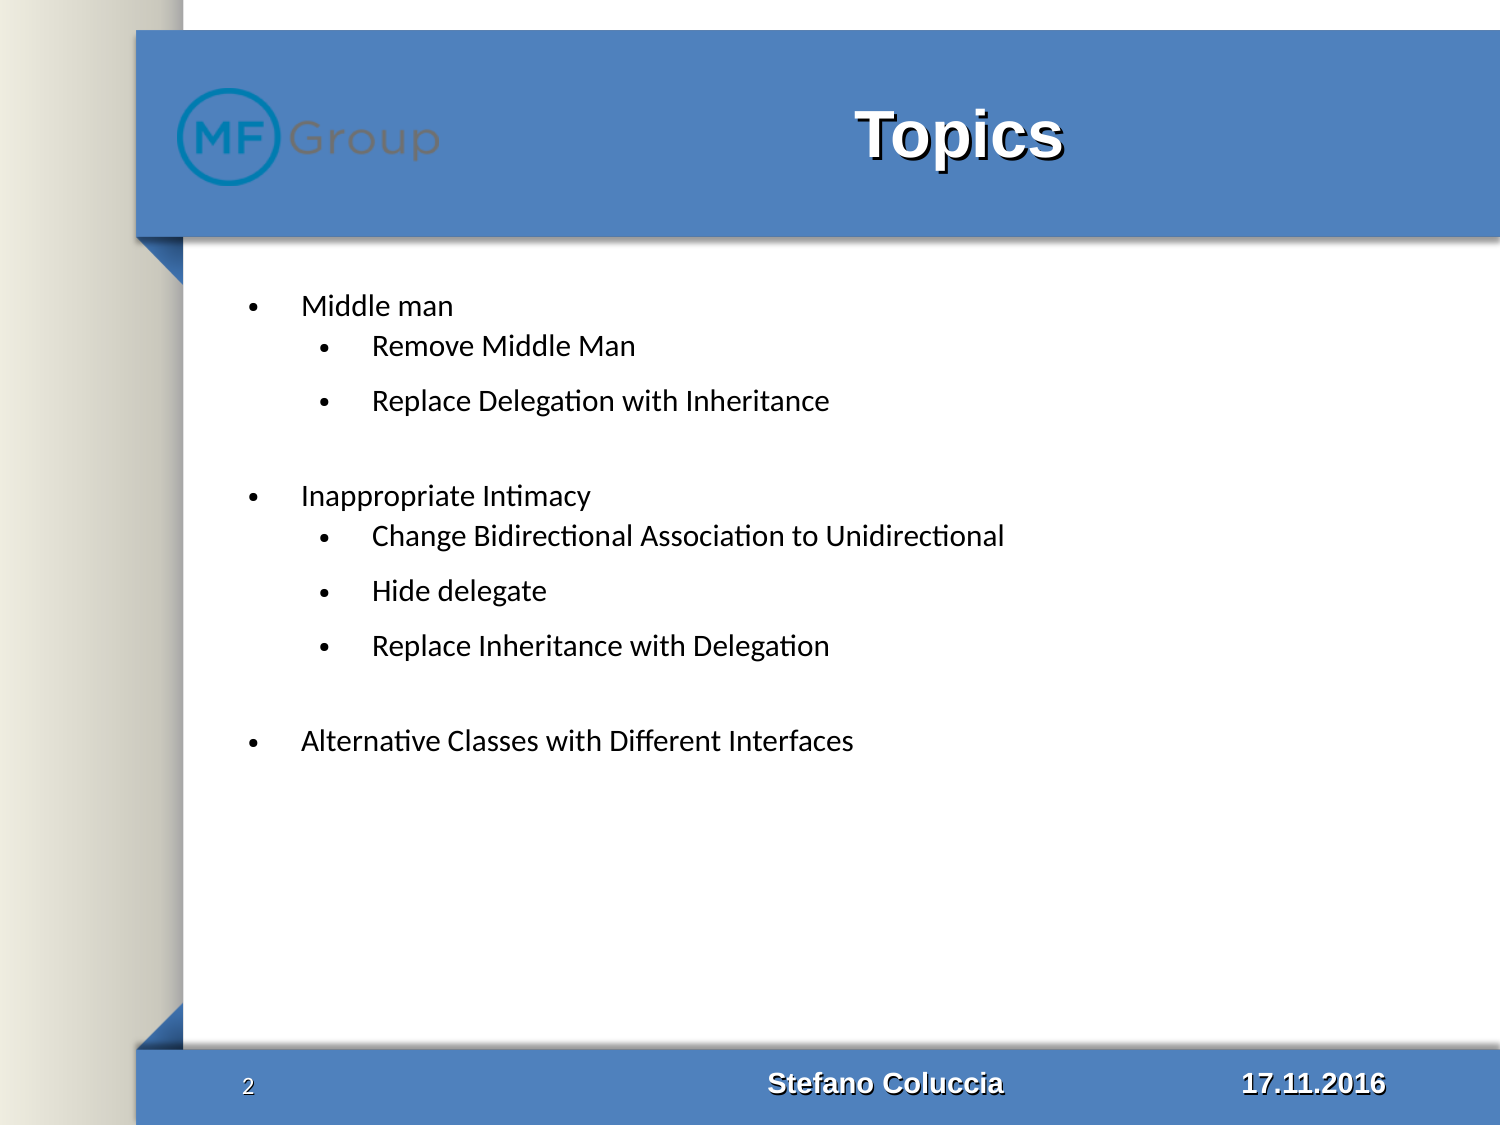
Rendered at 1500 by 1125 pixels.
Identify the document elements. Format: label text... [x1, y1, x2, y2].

title 17.11.2016 [1151, 1062, 1477, 1105]
picture [0, 0, 1500, 1125]
title Topics [472, 57, 1447, 211]
list Middle man Remove Middle Man Replace Delegation with Inheritance Inappropriate Intimacy Change Bidirectional Association to Unidirectional Hide delegate Replace Inheritance with Delegation Alternative Classes with Different Interfaces [230, 252, 1447, 1004]
title Stefano Coluccia [738, 1062, 1034, 1105]
